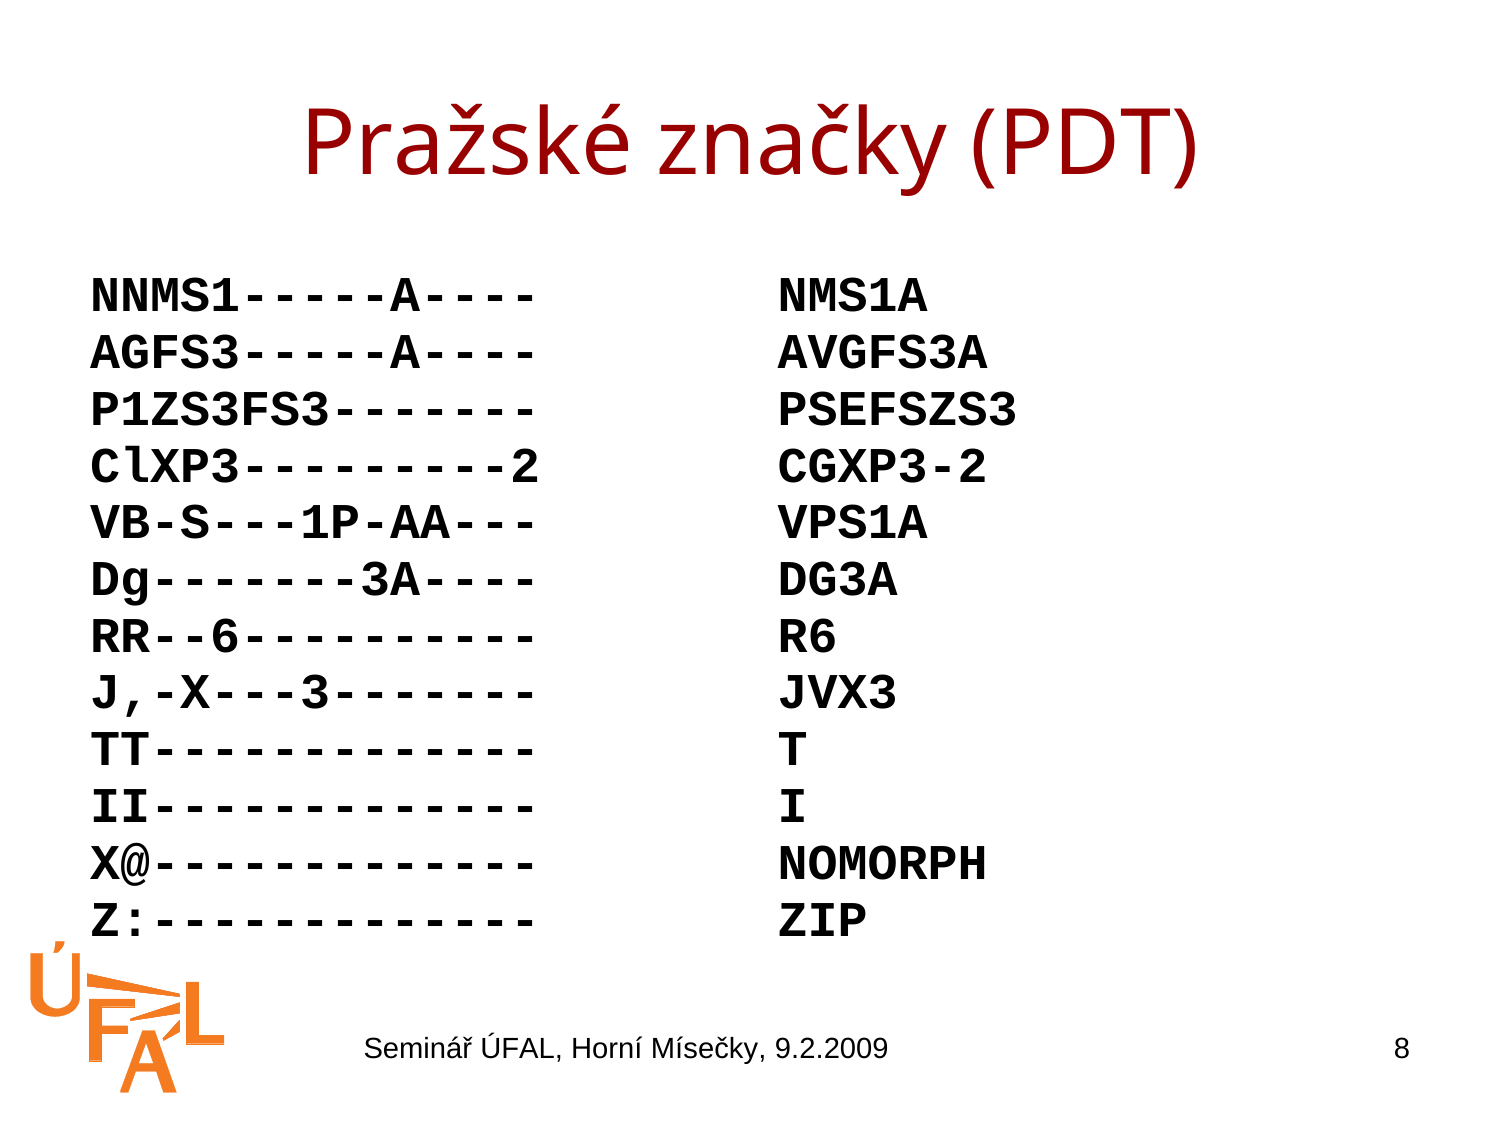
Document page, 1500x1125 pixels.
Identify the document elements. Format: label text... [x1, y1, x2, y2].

title Pražské značky (PDT) [75, 45, 1426, 233]
list NNMS1-----A---- AGFS3-----A---- P1ZS3FS3------- ClXP3---------2 VB-S---1P-AA--- Dg-------3A---- RR--6---------- J,-X---3------- TT------------- II------------- X@------------- Z:------------- [75, 262, 738, 1006]
list NMS1A AVGFS3A PSEFSZS3 CGXP3-2 VPS1A DG3A R6 JVX3 T I NOMORPH ZIP [762, 262, 1426, 1006]
